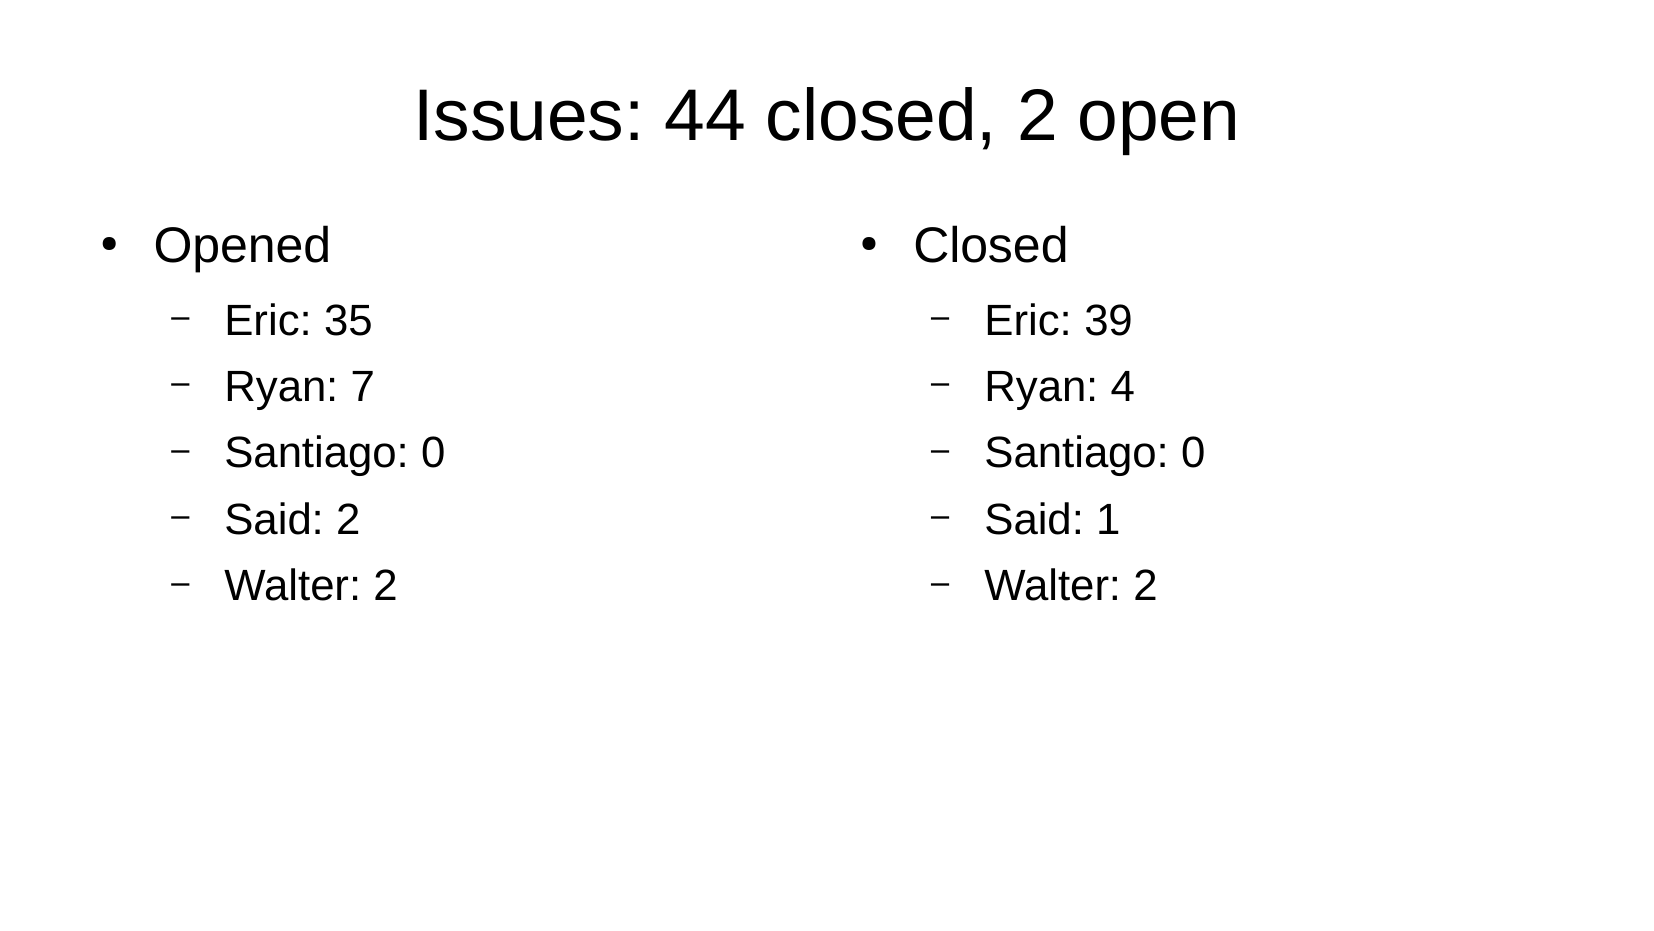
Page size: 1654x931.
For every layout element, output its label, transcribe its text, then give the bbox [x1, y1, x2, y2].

list Closed Eric: 39 Ryan: 4 Santiago: 0 Said: 1 Walter: 2 [842, 217, 1569, 758]
list Opened Eric: 35 Ryan: 7 Santiago: 0 Said: 2 Walter: 2 [82, 217, 809, 758]
title Issues: 44 closed, 2 open [82, 37, 1571, 193]
